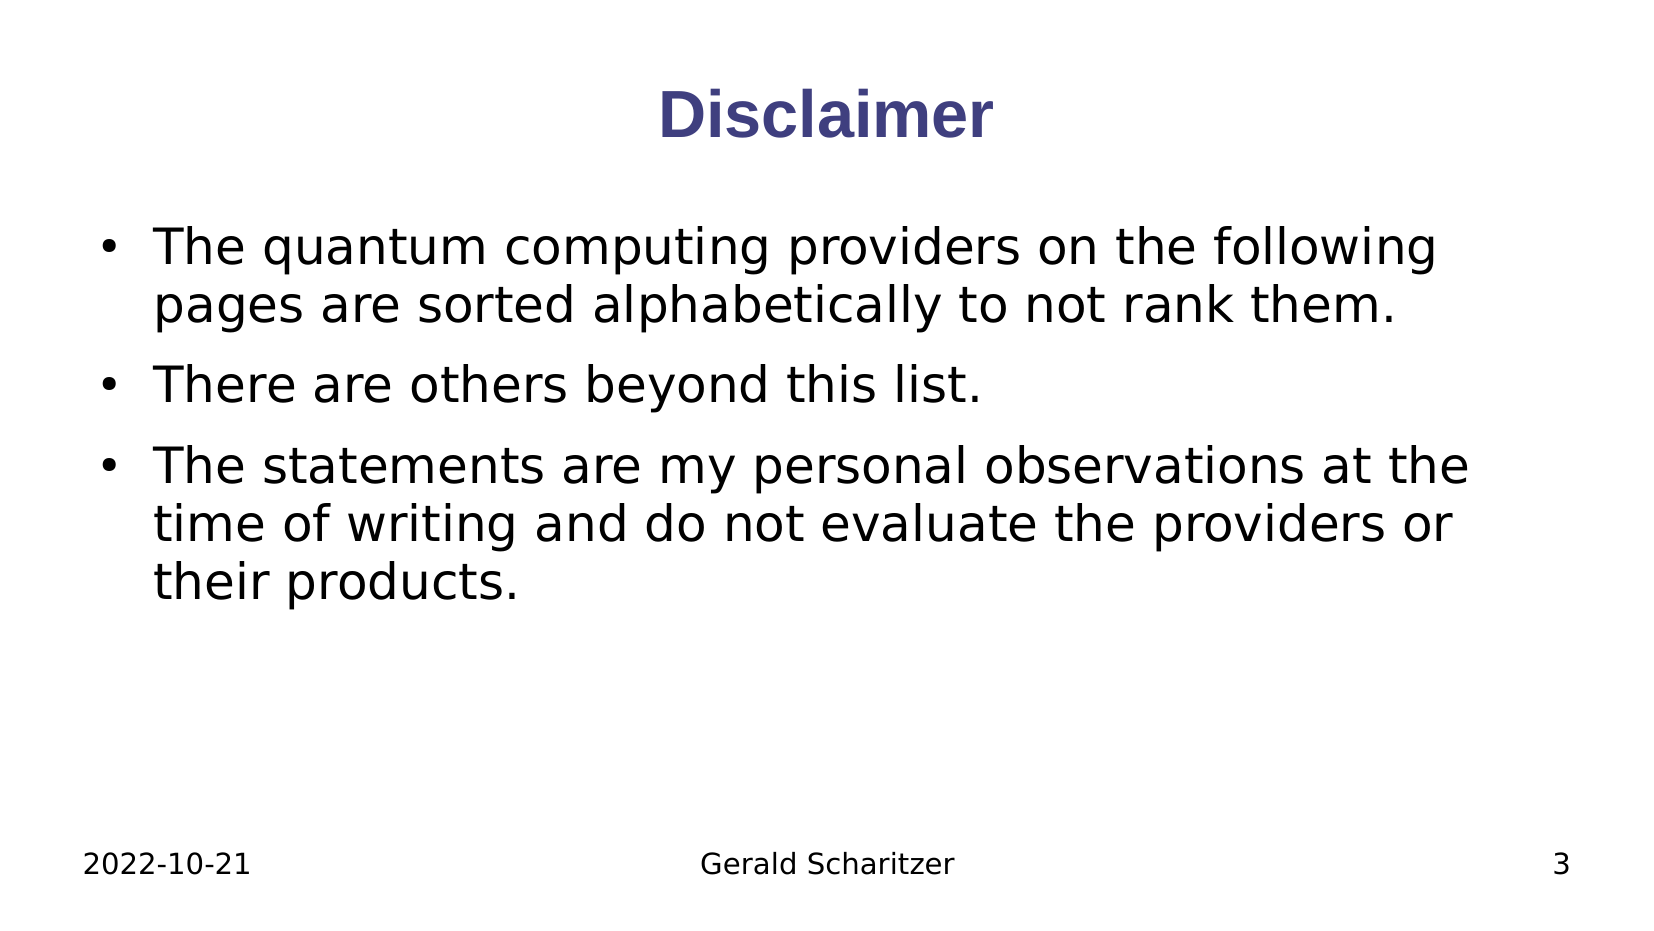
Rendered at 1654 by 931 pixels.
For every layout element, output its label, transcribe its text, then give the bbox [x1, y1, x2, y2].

list The quantum computing providers on the following pages are sorted alphabetically to not rank them. There are others beyond this list. The statements are my personal observations at the time of writing and do not evaluate the providers or their products. [82, 217, 1571, 758]
title Disclaimer [82, 37, 1571, 193]
